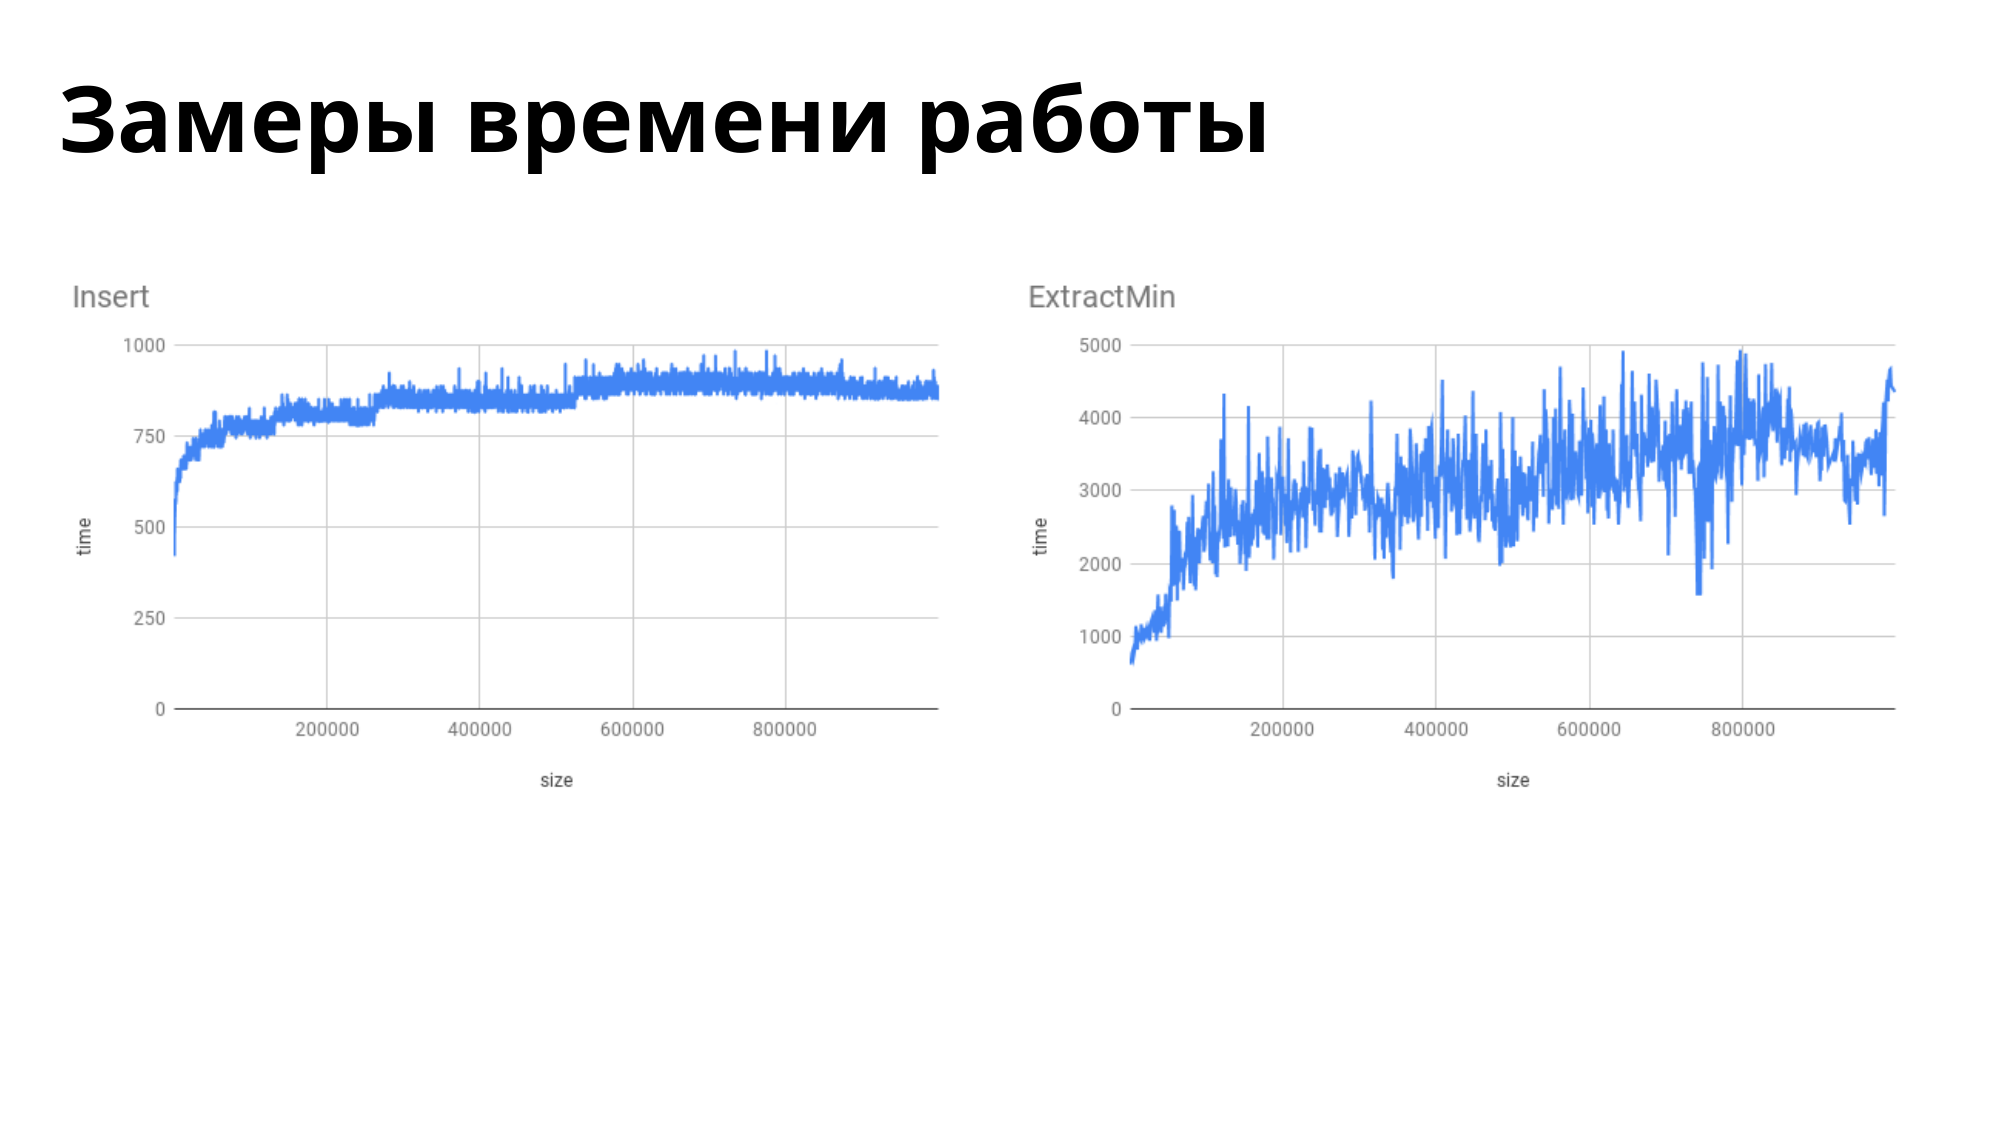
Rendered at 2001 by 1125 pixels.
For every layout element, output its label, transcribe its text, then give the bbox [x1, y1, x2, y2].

text_box Замеры времени работы [43, 20, 1848, 175]
picture [999, 249, 1924, 821]
picture [43, 249, 967, 821]
